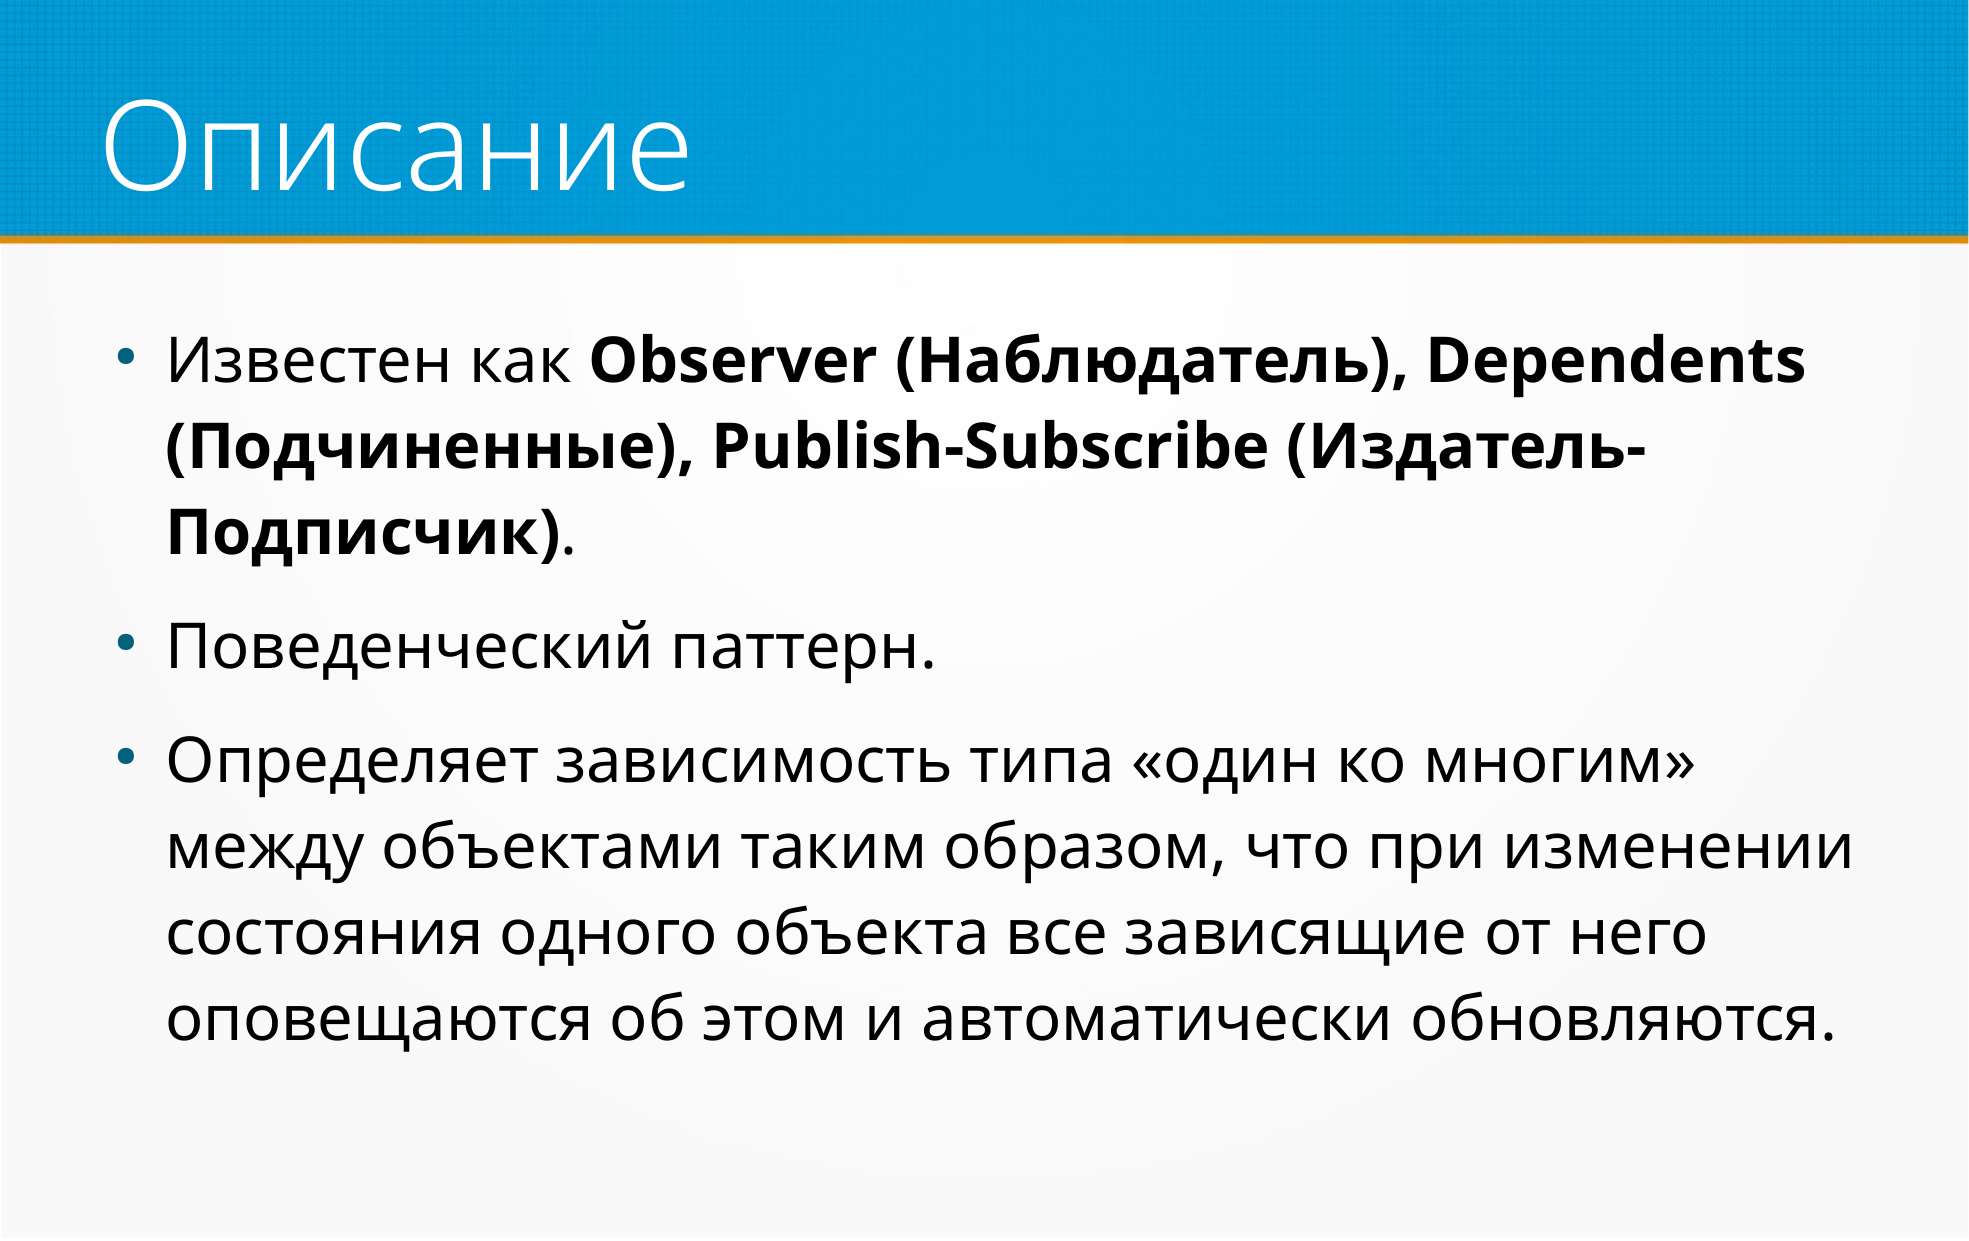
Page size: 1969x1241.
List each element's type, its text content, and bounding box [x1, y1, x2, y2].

picture [0, 233, 1969, 1241]
title Описание [98, 19, 1870, 227]
list Известен как Observer (Наблюдатель), Dependents (Подчиненные), Publish-Subscribe (Издатель-Подписчик). Поведенческий паттерн. Определяет зависимость типа «один ко многим» между объектами таким образом, что при изменении состояния одного объекта все зависящие от него оповещаются об этом и автоматически обновляются. [98, 315, 1861, 1081]
